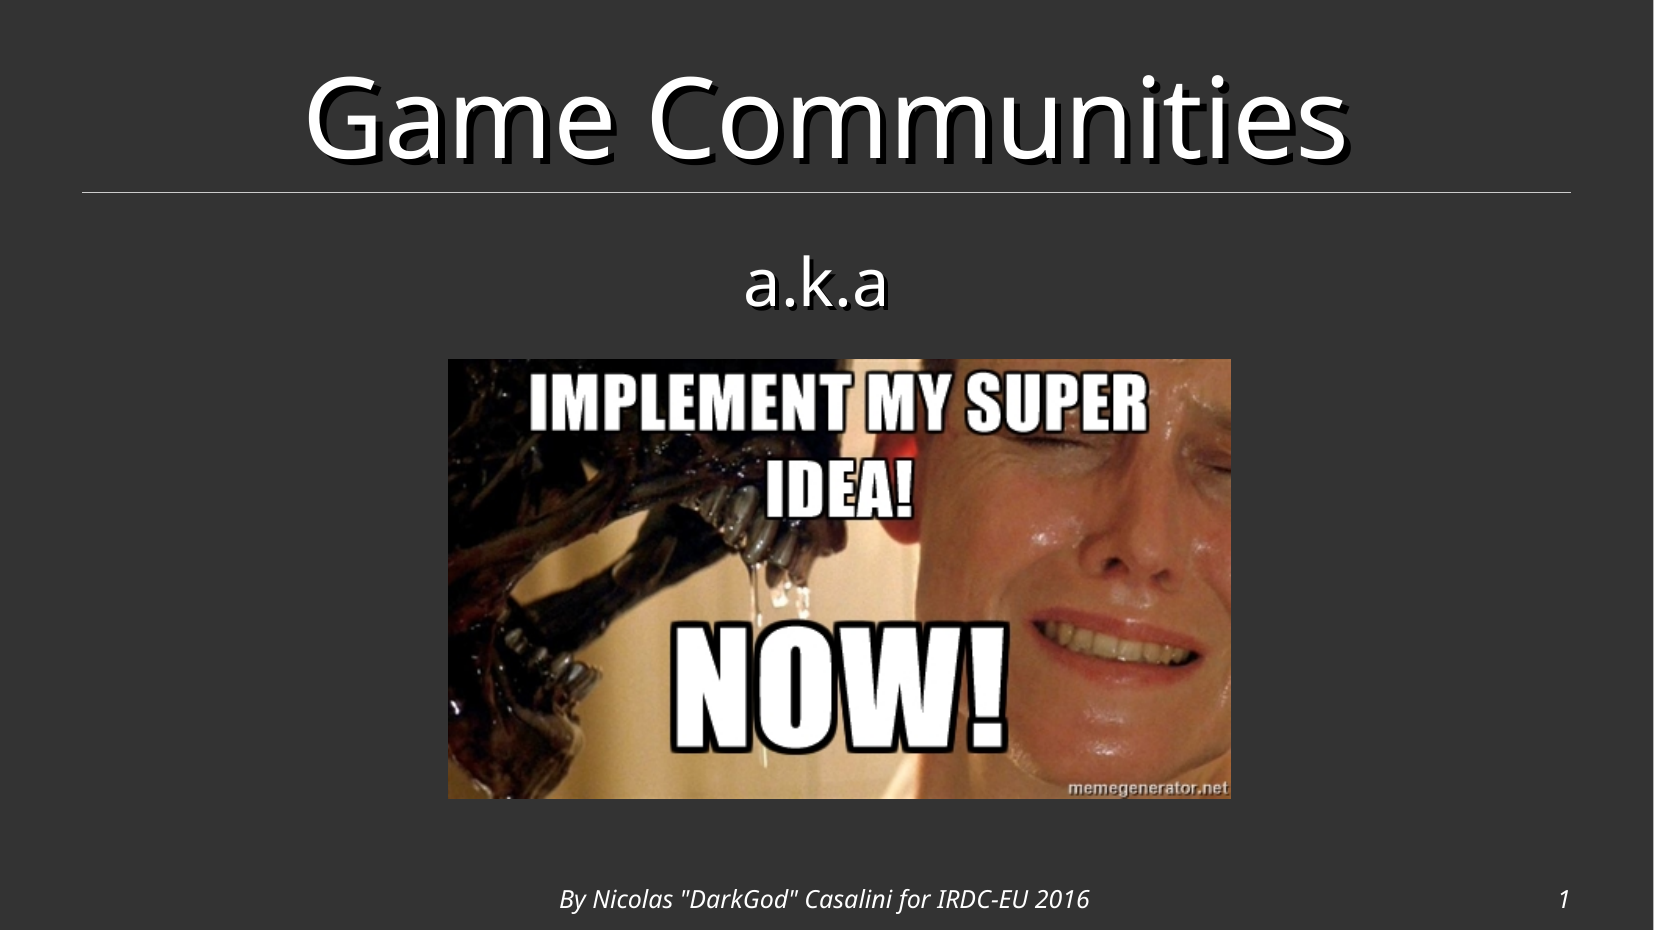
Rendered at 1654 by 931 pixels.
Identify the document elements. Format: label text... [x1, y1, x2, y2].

title Game Communities [82, 37, 1571, 193]
picture [448, 359, 1231, 800]
text_box a.k.a [728, 239, 926, 322]
